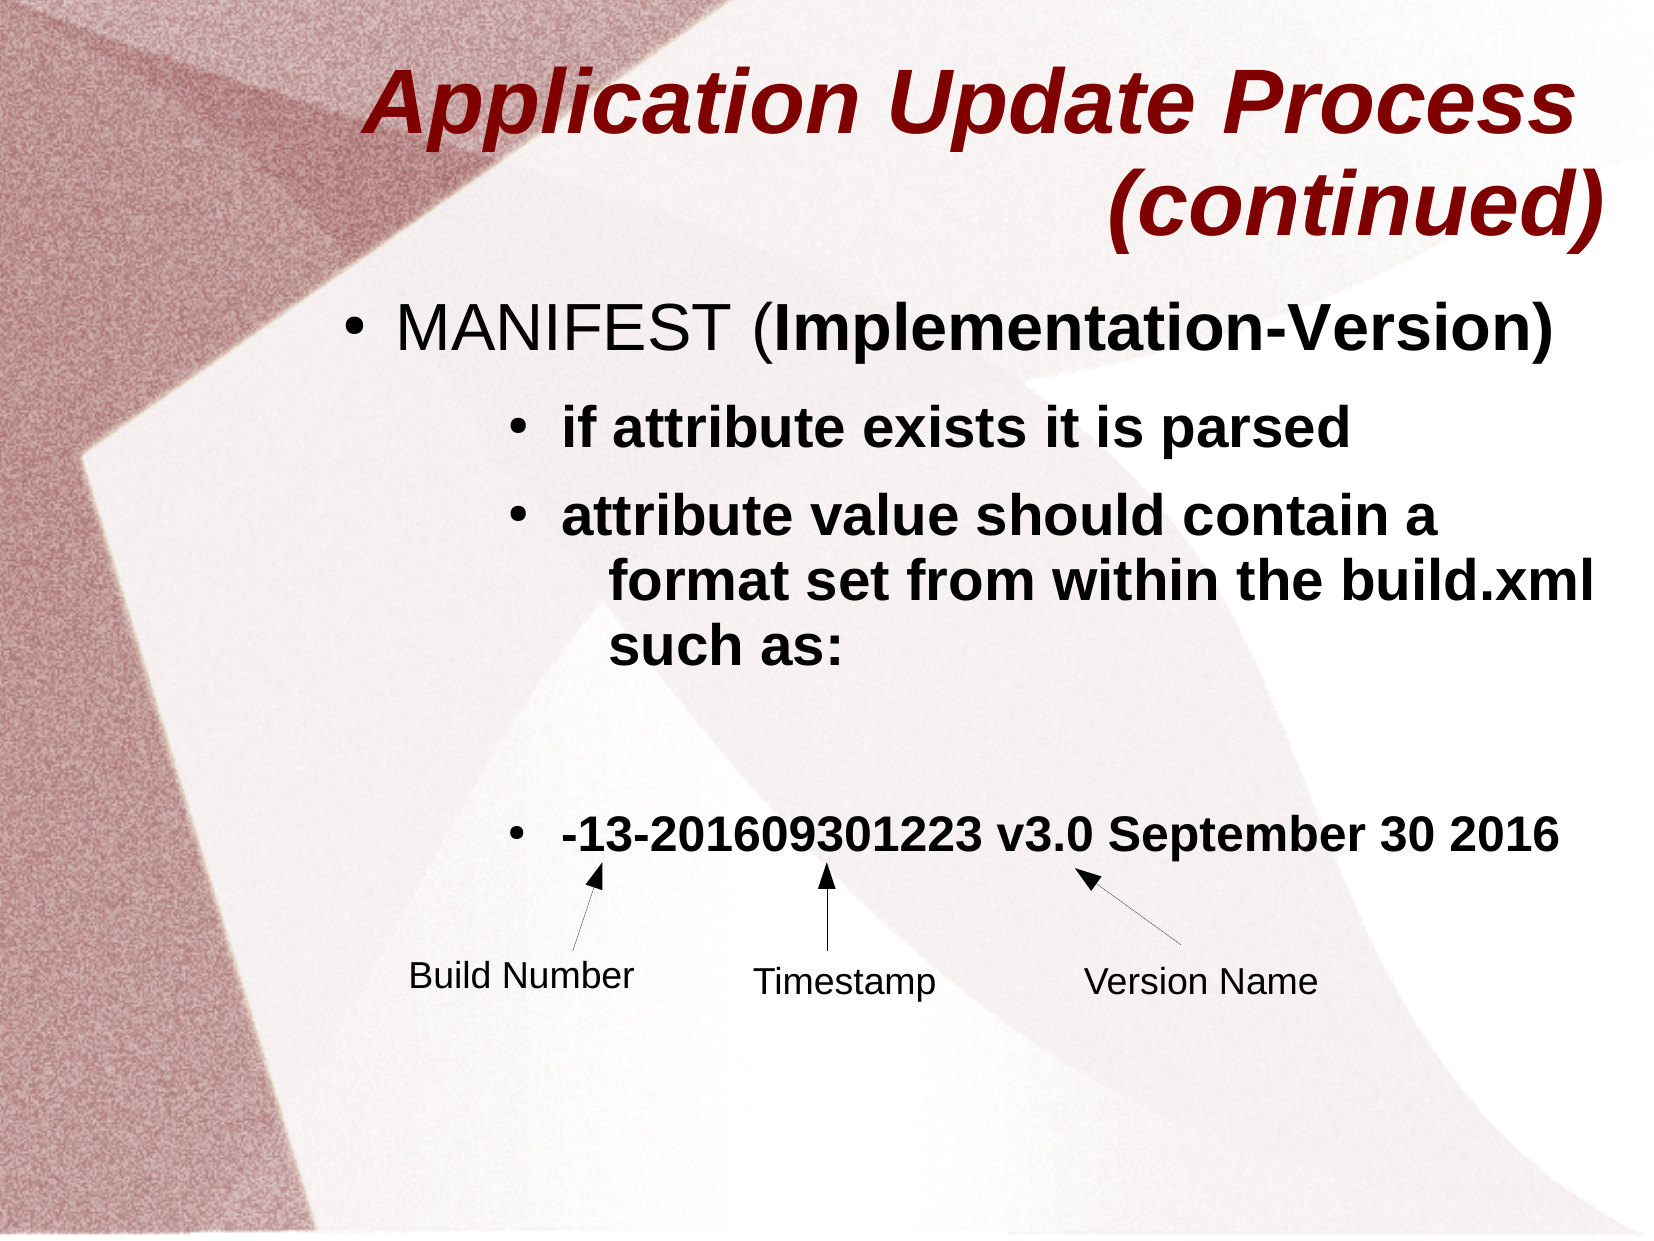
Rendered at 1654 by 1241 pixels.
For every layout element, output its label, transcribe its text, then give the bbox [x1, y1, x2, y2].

picture [0, 0, 1654, 1241]
text_box Build Number [393, 947, 650, 1004]
title Application Update Process (continued) [59, 49, 1607, 257]
list MANIFEST (Implementation-Version) if attribute exists it is parsed attribute value should contain a format set from within the build.xml such as: -13-201609301223 v3.0 September 30 2016 [324, 290, 1601, 916]
text_box Version Name [1068, 952, 1334, 1010]
text_box Timestamp [738, 952, 952, 1010]
